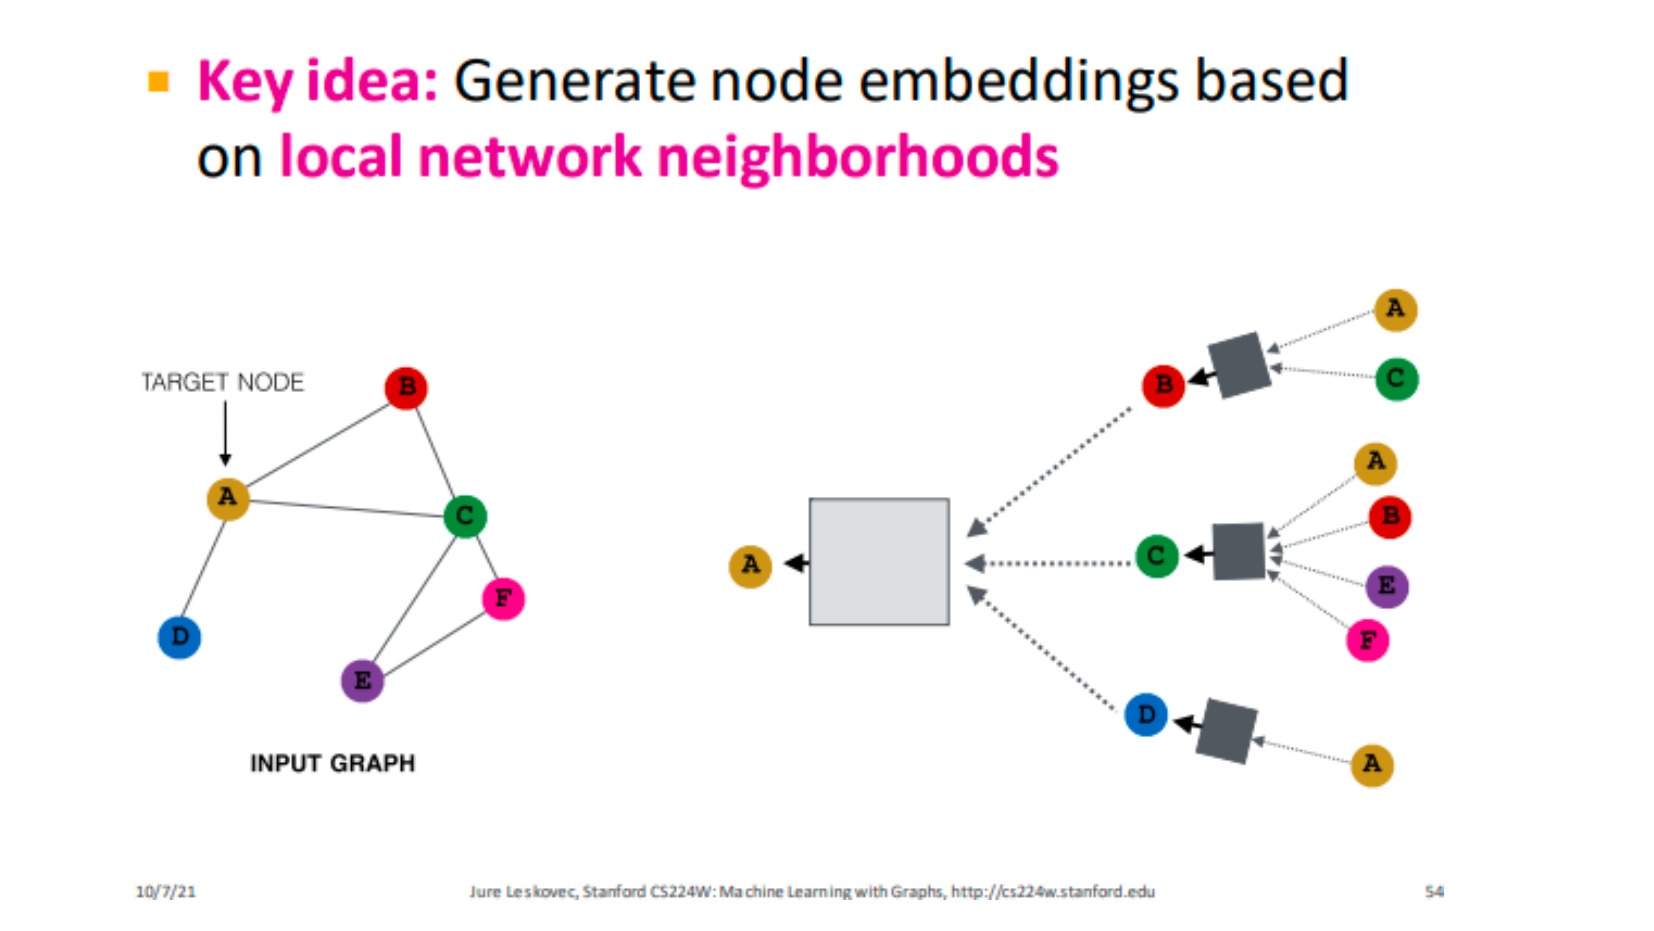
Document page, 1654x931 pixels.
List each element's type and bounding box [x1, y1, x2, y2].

picture [112, 27, 1444, 901]
